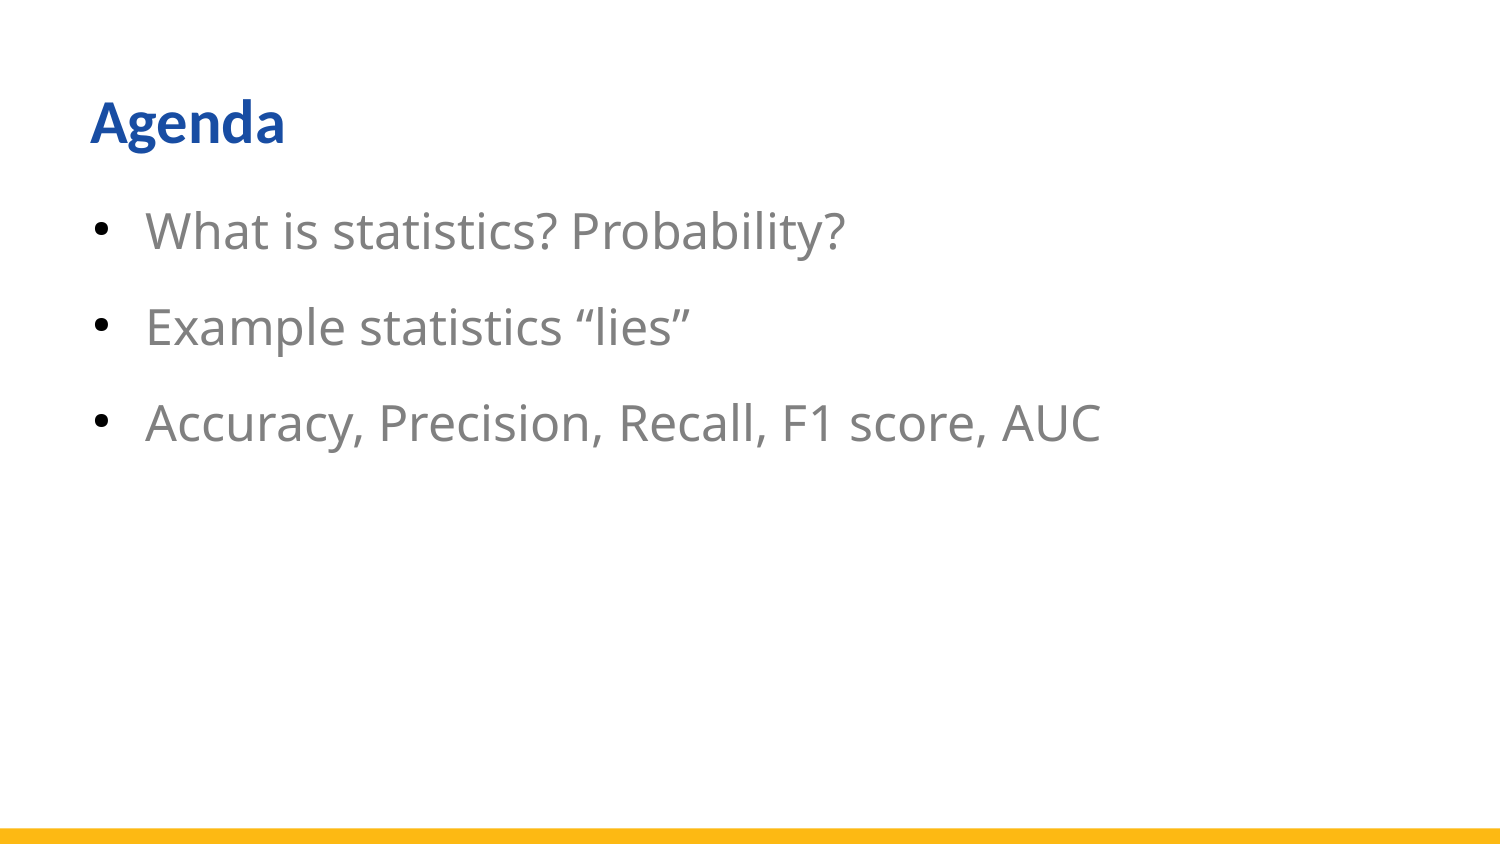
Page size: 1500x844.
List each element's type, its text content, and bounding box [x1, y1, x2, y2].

list What is statistics? Probability? Example statistics “lies” Accuracy, Precision, Recall, F1 score, AUC [75, 197, 1425, 687]
title Agenda [75, 0, 1425, 197]
